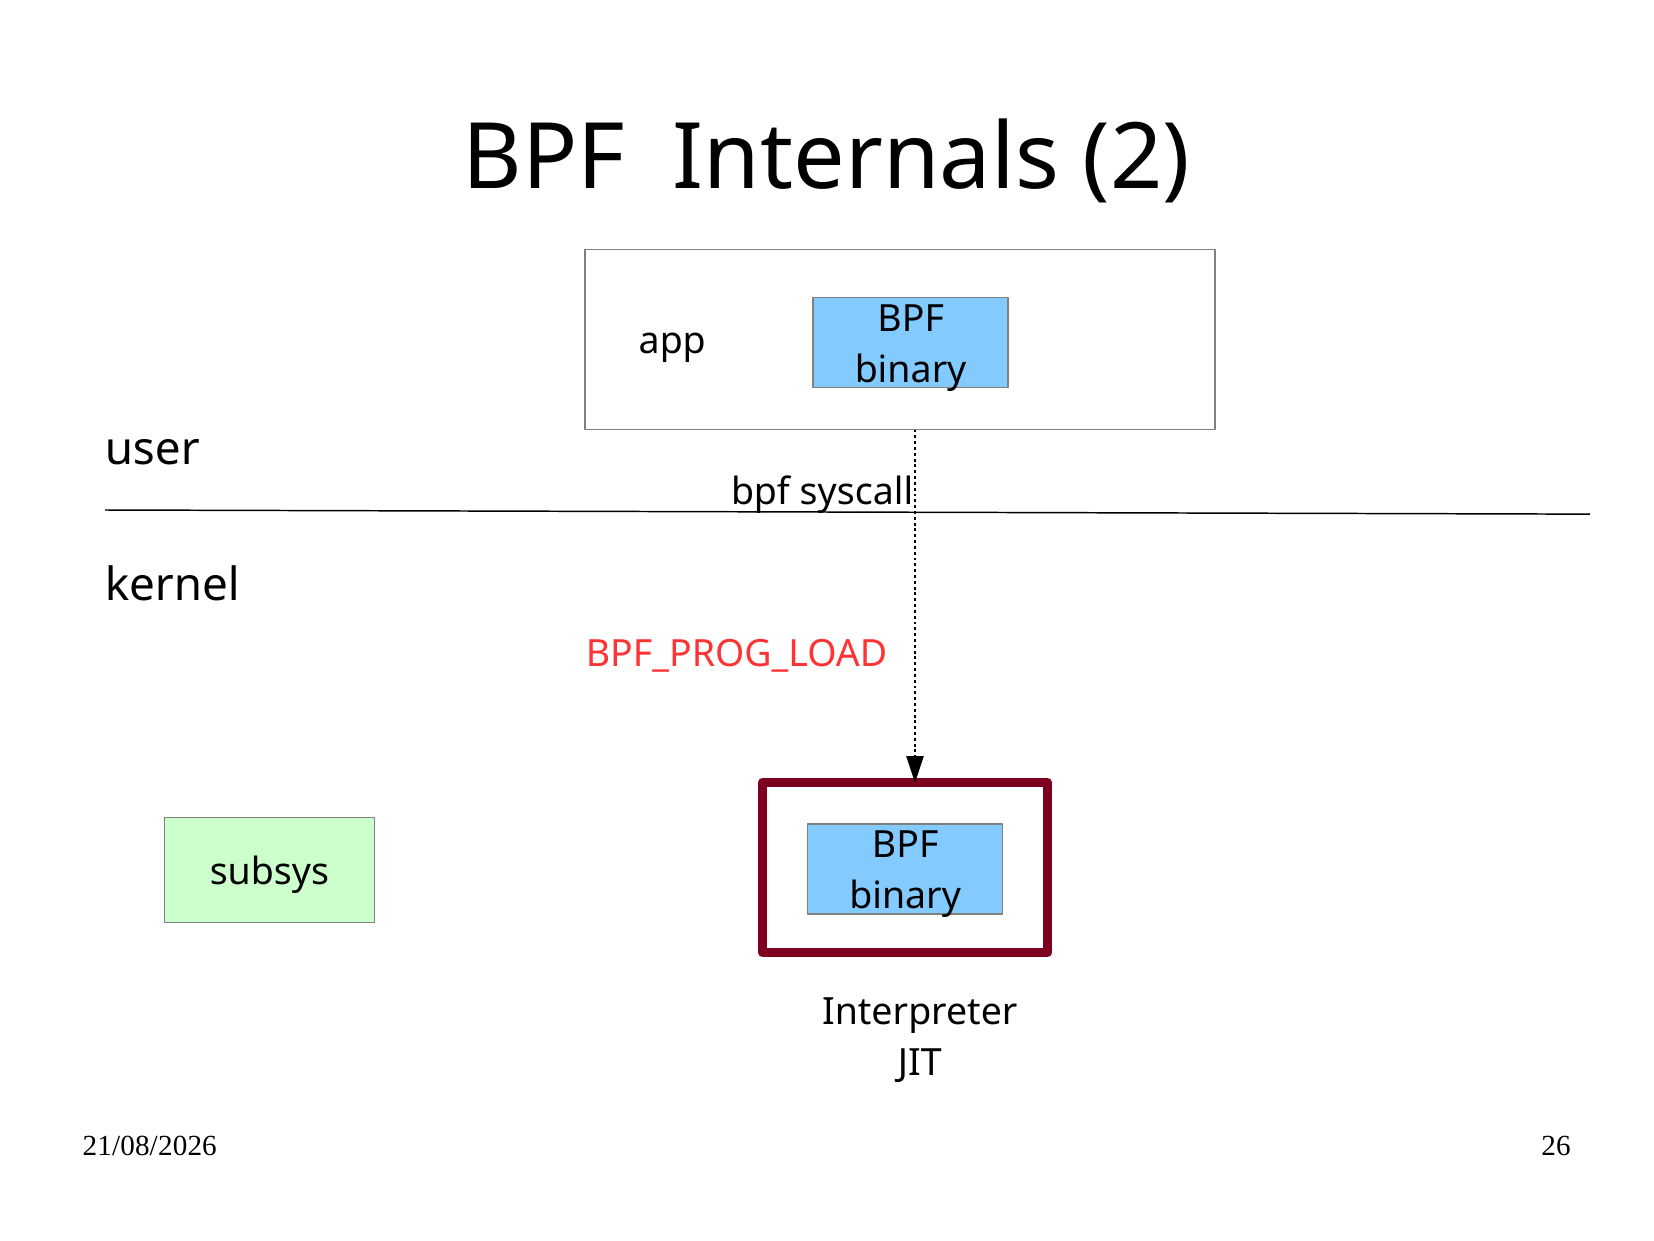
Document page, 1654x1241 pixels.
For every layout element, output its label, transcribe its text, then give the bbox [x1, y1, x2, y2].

text_box BPF_PROG_LOAD [571, 619, 903, 680]
text_box bpf syscall [716, 456, 945, 518]
text_box subsys [164, 817, 375, 923]
text_box Interpreter JIT [807, 977, 1015, 1083]
text_box user [90, 408, 204, 479]
text_box kernel [90, 544, 245, 615]
text_box app [585, 249, 1216, 430]
text_box BPF binary [807, 824, 1003, 915]
title BPF Internals (2) [82, 49, 1571, 257]
